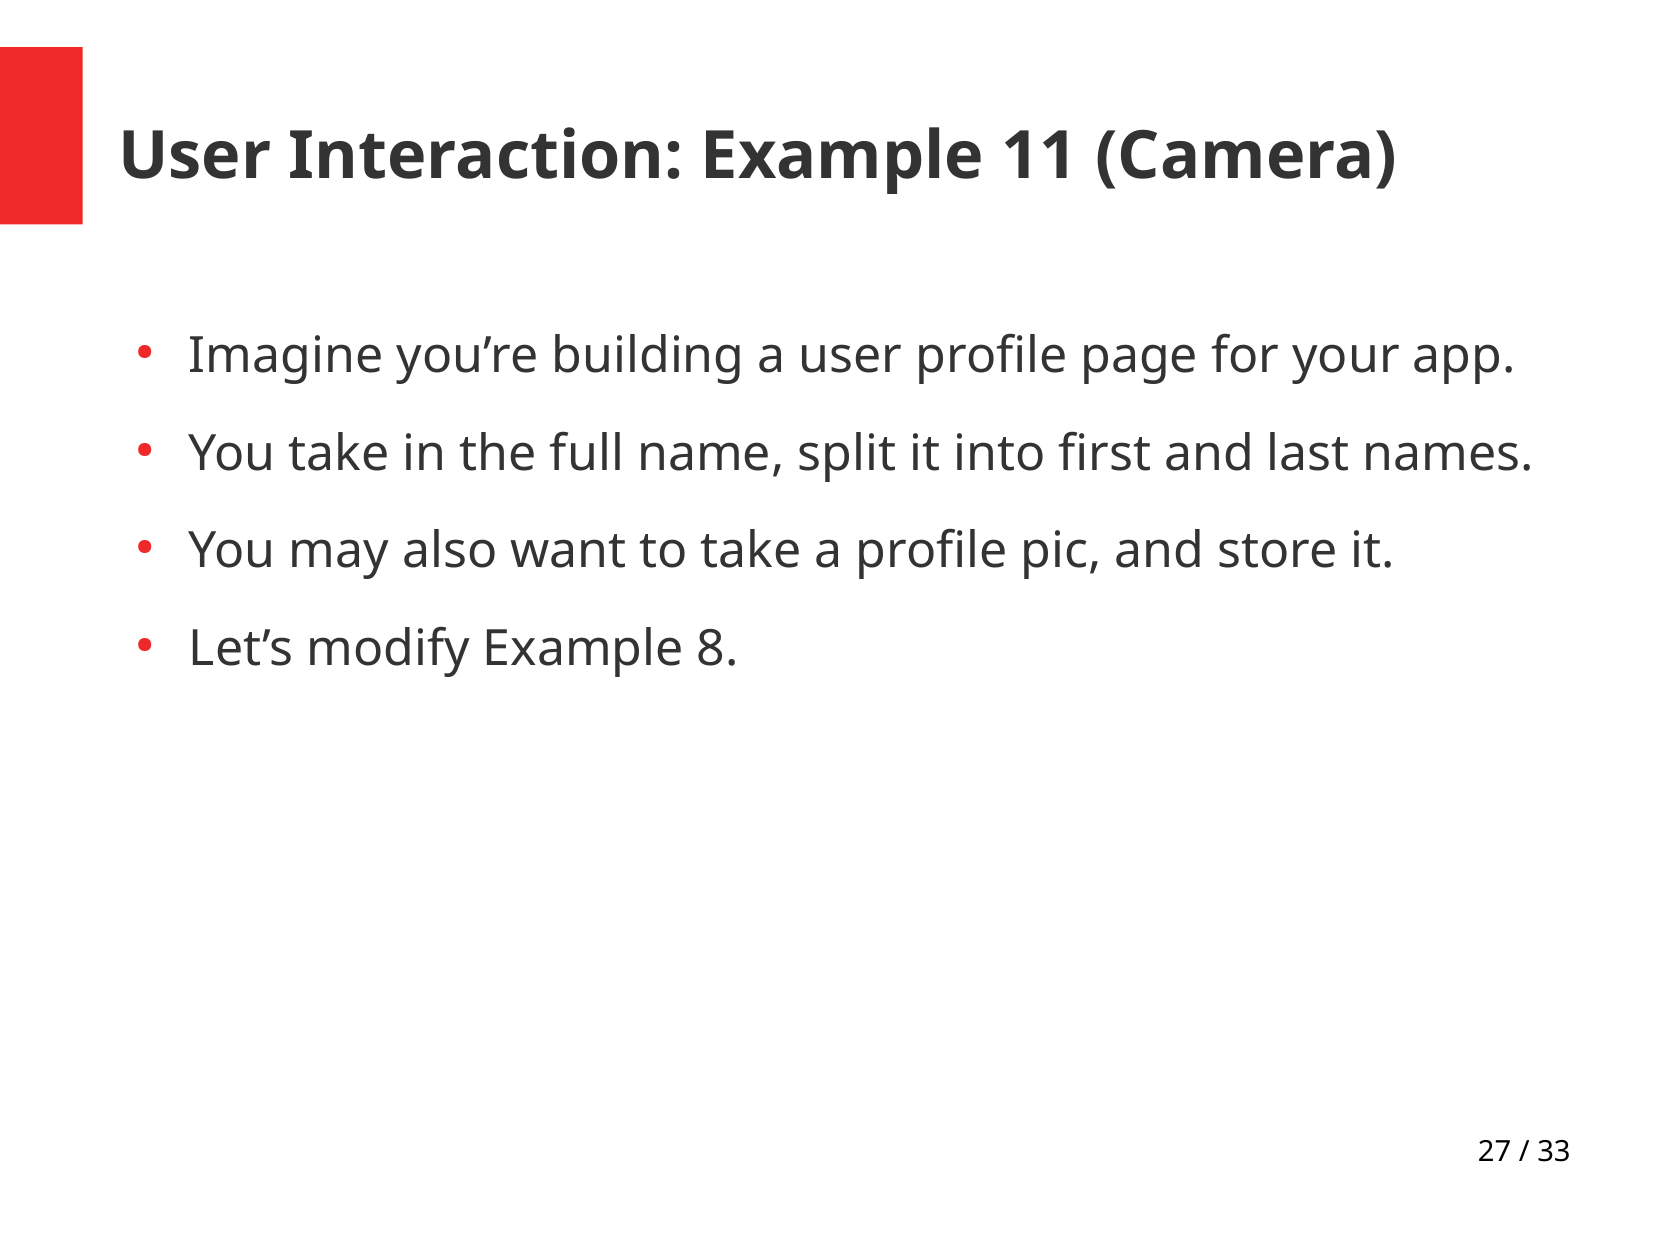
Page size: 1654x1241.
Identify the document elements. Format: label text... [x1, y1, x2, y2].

list Imagine you’re building a user profile page for your app. You take in the full name, split it into first and last names. You may also want to take a profile pic, and store it. Let’s modify Example 8. [118, 318, 1536, 1039]
title User Interaction: Example 11 (Camera) [118, 49, 1571, 257]
